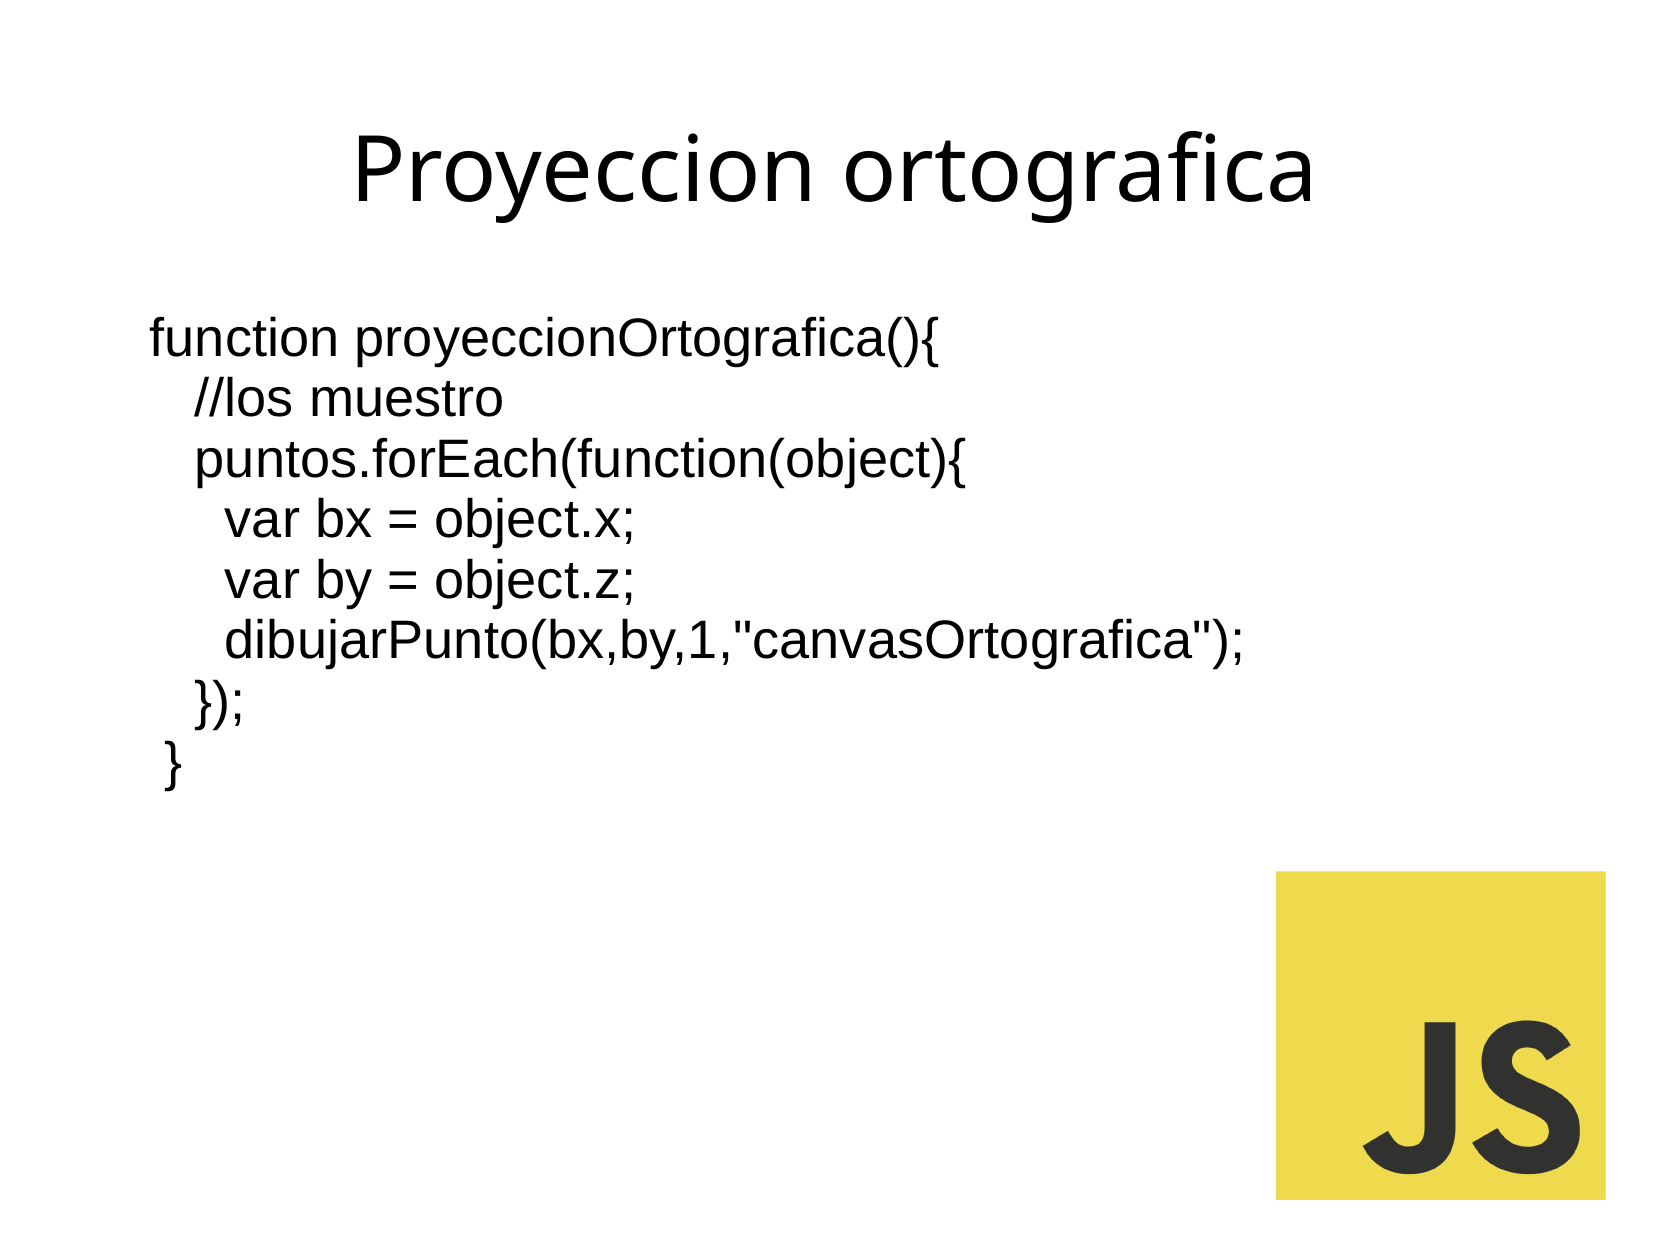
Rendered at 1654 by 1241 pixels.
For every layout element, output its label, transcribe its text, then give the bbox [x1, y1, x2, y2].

text_box function proyeccionOrtografica(){ //los muestro puntos.forEach(function(object){ var bx = object.x; var by = object.z; dibujarPunto(bx,by,1,"canvasOrtografica"); }); } [60, 300, 1591, 843]
title Proyeccion ortografica [90, 62, 1579, 271]
picture [1276, 871, 1606, 1201]
